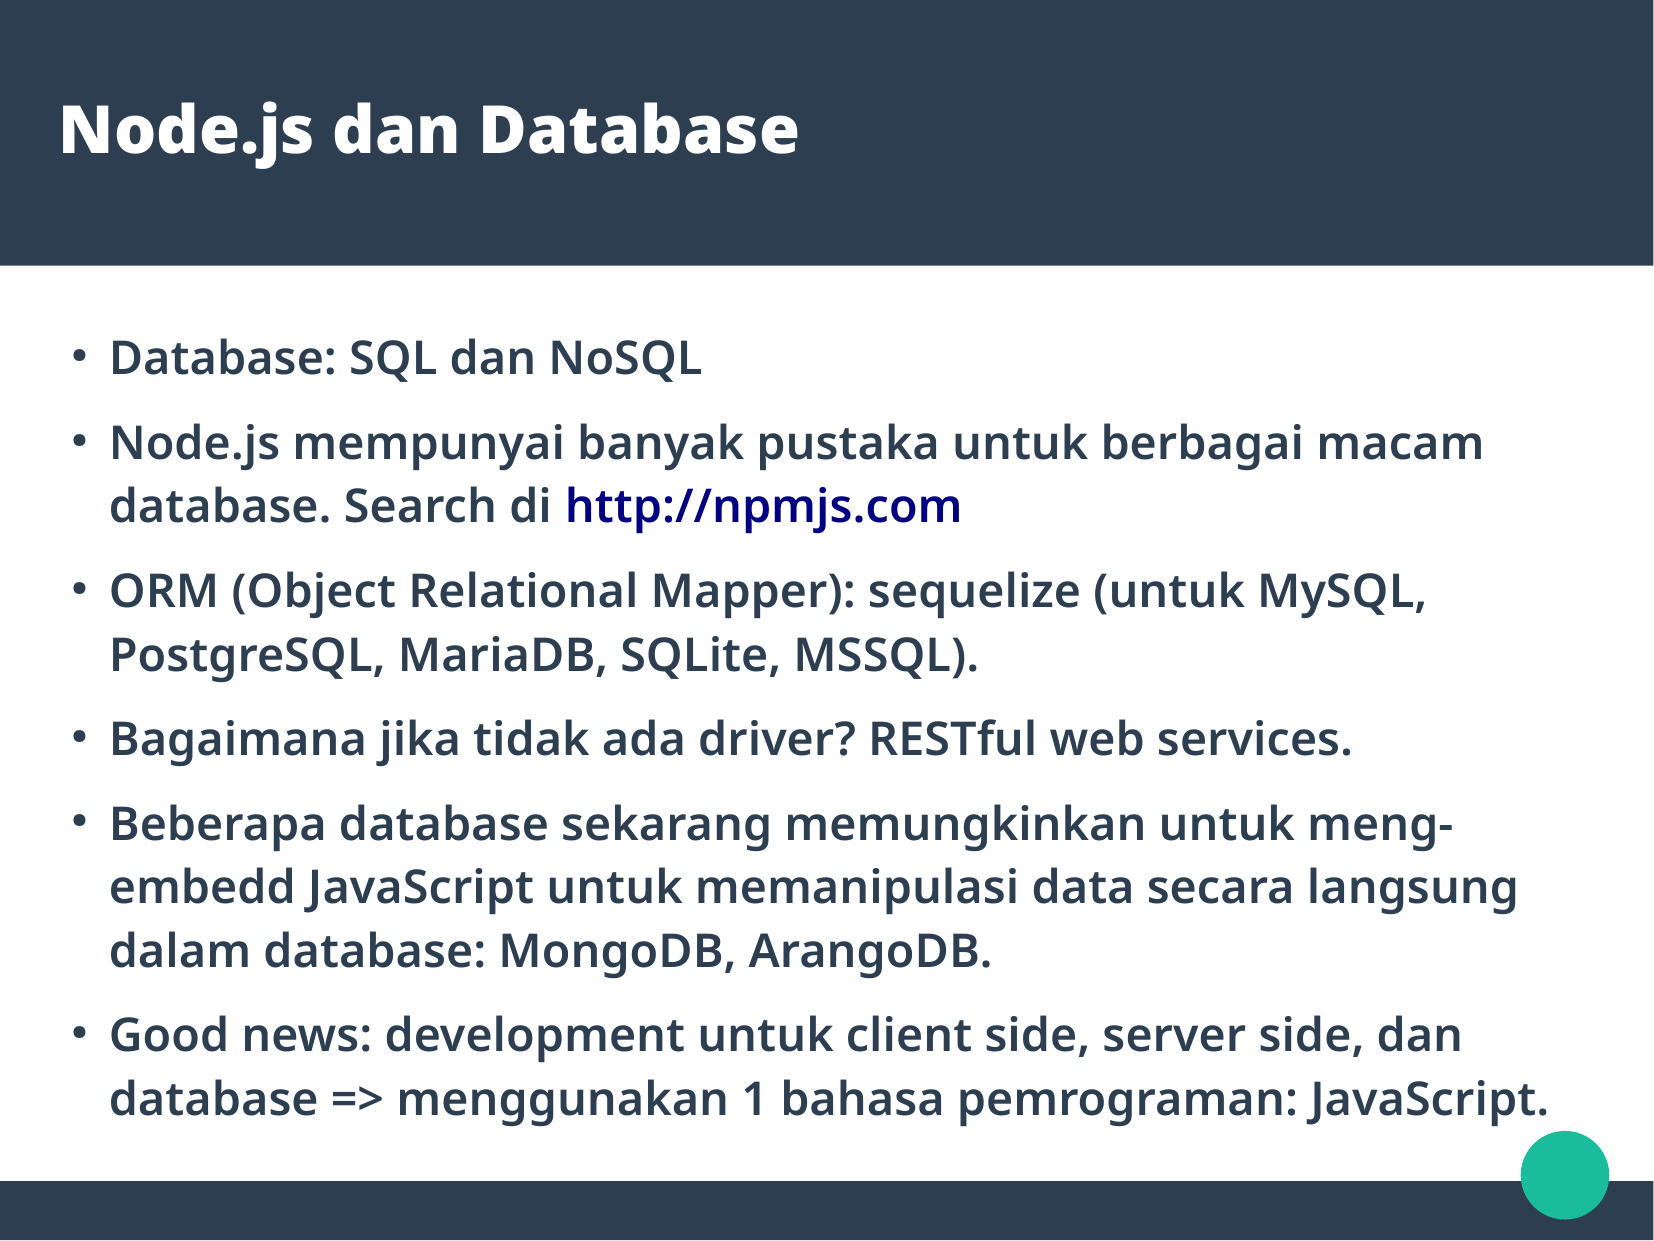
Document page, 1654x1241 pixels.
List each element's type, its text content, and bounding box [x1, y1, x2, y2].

title Node.js dan Database [59, 49, 1595, 207]
list Database: SQL dan NoSQL Node.js mempunyai banyak pustaka untuk berbagai macam database. Search di http://npmjs.com ORM (Object Relational Mapper): sequelize (untuk MySQL, PostgreSQL, MariaDB, SQLite, MSSQL). Bagaimana jika tidak ada driver? RESTful web services. Beberapa database sekarang memungkinkan untuk meng-embedd JavaScript untuk memanipulasi data secara langsung dalam database: MongoDB, ArangoDB. Good news: development untuk client side, server side, dan database => menggunakan 1 bahasa pemrograman: JavaScript. [59, 324, 1595, 1152]
